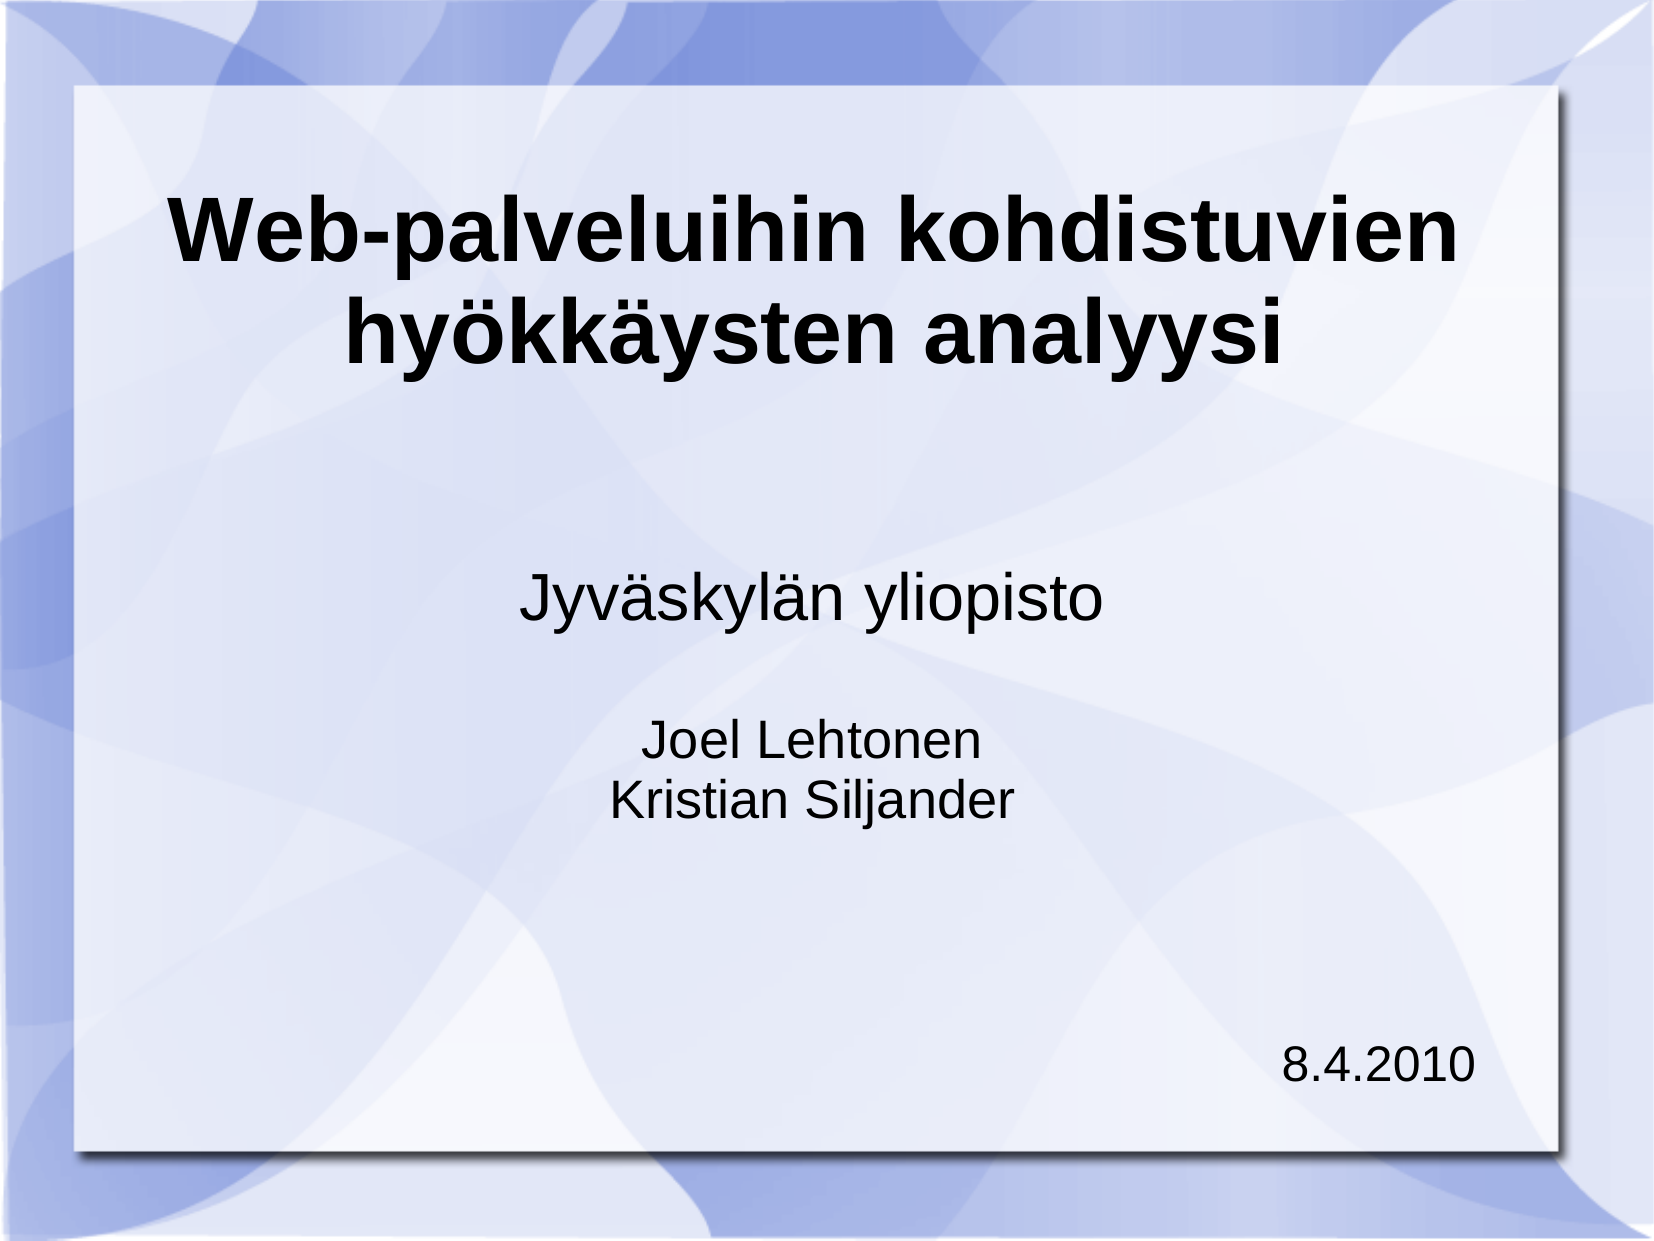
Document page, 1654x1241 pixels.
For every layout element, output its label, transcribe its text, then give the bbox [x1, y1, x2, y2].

picture [0, 0, 1654, 1241]
title Web-palveluihin kohdistuvien hyökkäysten analyysi [88, 177, 1542, 385]
subtitle Jyväskylän yliopisto Joel Lehtonen Kristian Siljander [178, 364, 1447, 1147]
text_box 8.4.2010 [1281, 1036, 1477, 1093]
